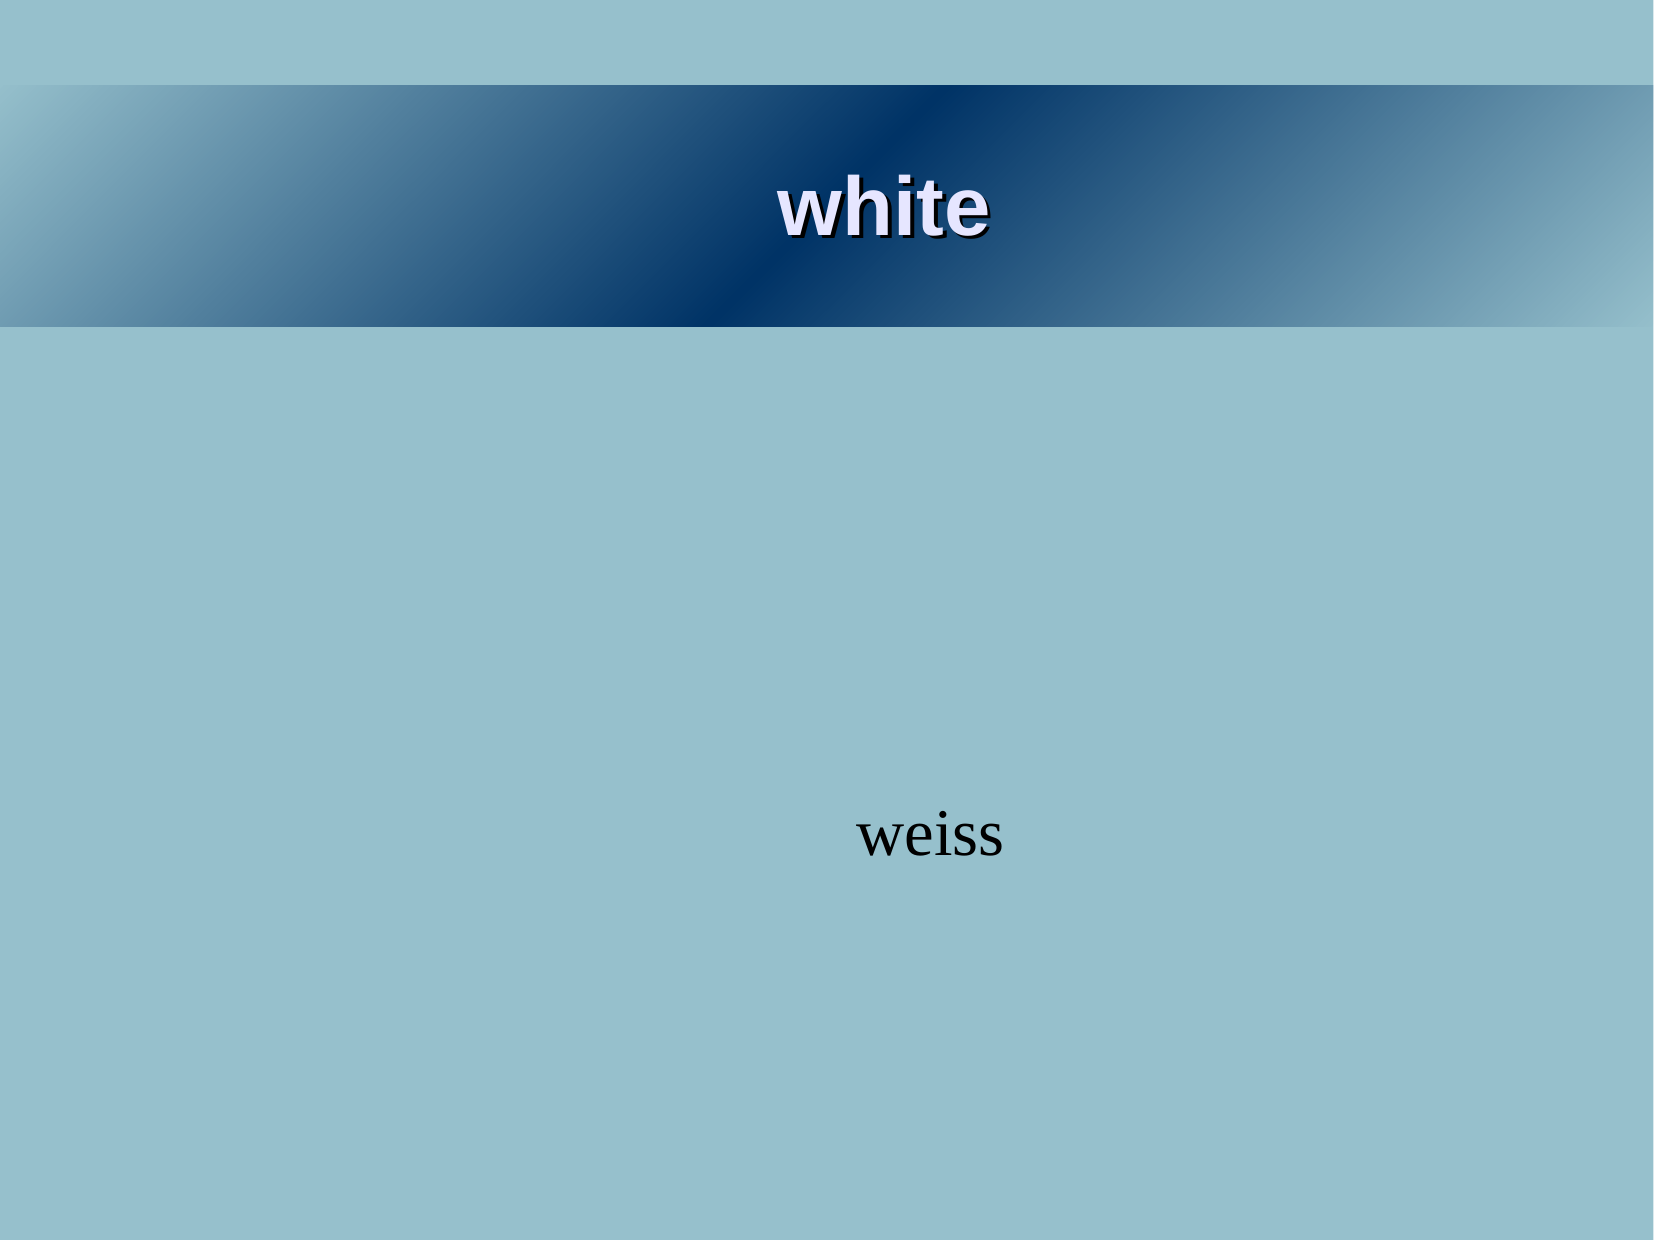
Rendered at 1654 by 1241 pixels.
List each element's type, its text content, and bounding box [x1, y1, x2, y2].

title white [202, 110, 1566, 303]
subtitle weiss [263, 449, 1598, 1216]
